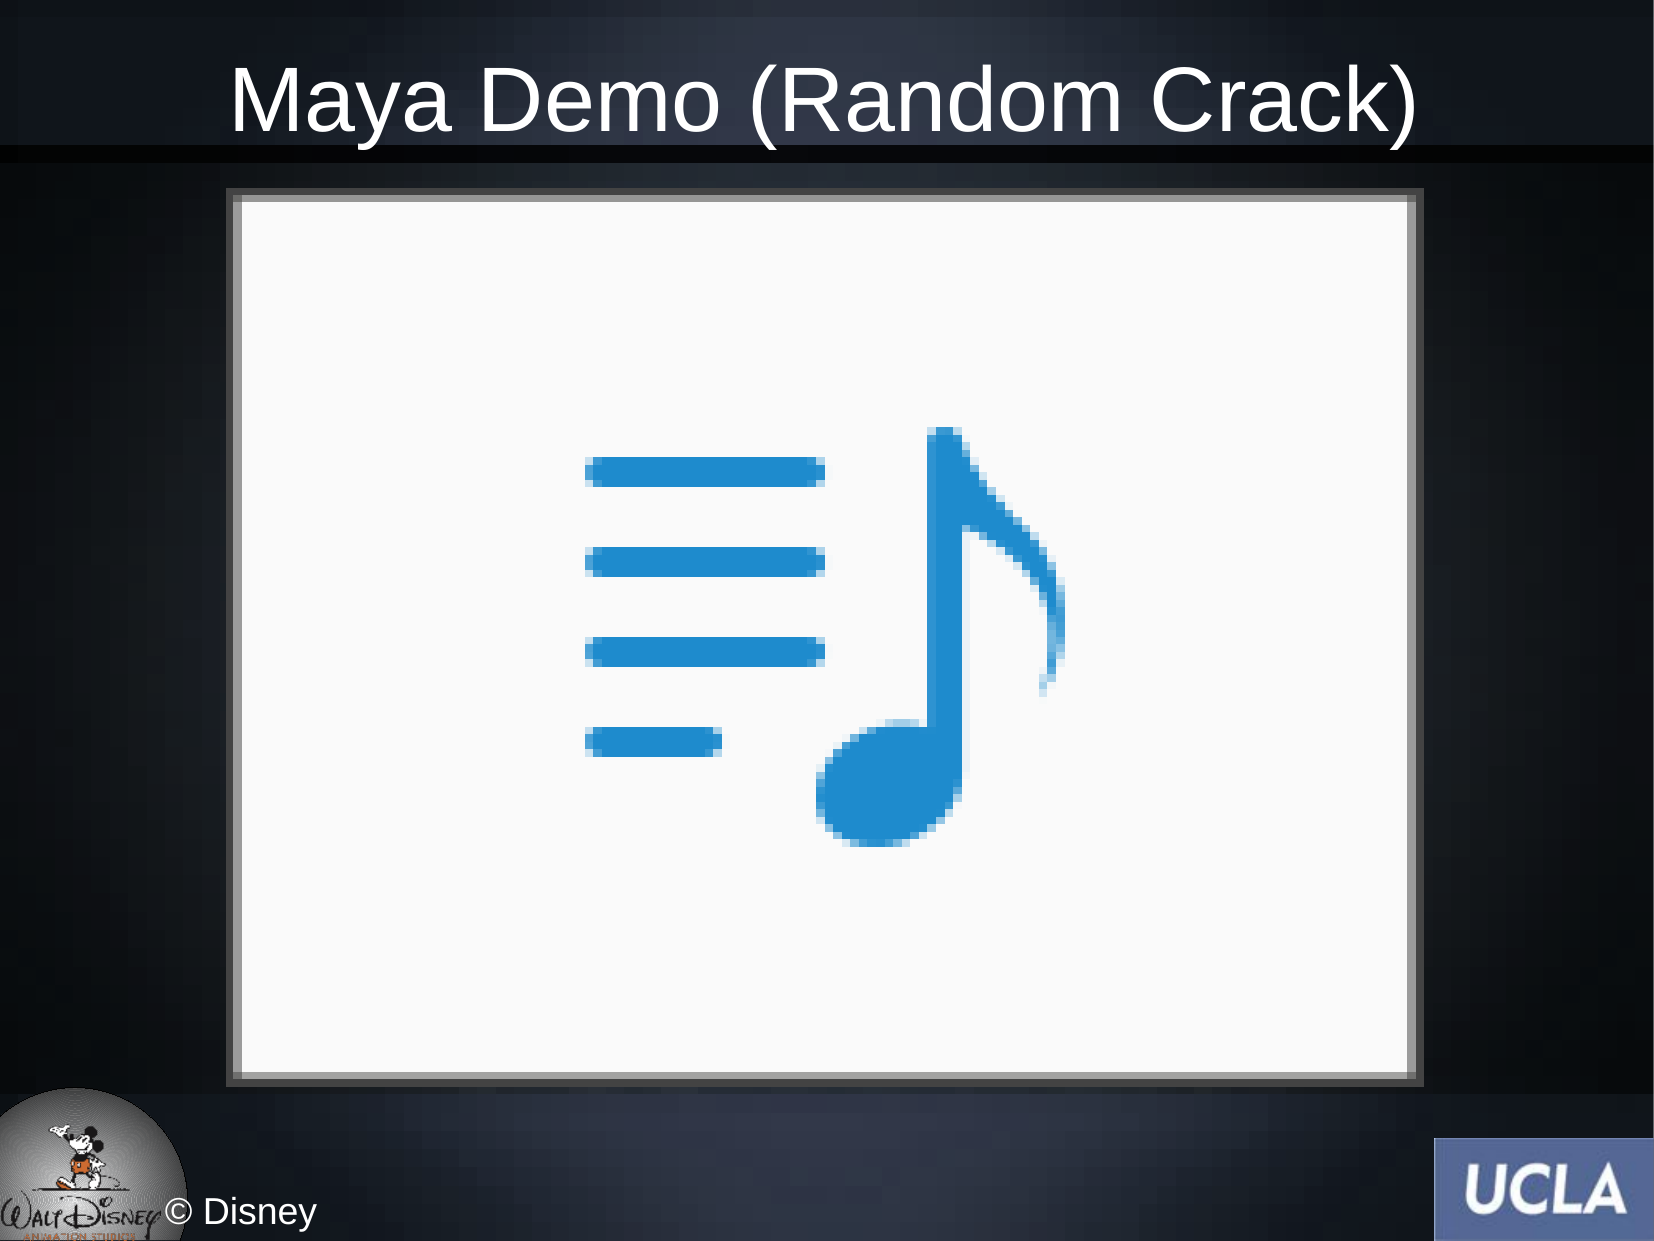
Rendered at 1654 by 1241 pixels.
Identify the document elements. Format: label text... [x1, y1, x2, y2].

text_box [225, 187, 1426, 1088]
picture [0, 0, 1654, 1241]
title Maya Demo (Random Crack) [37, 48, 1613, 152]
